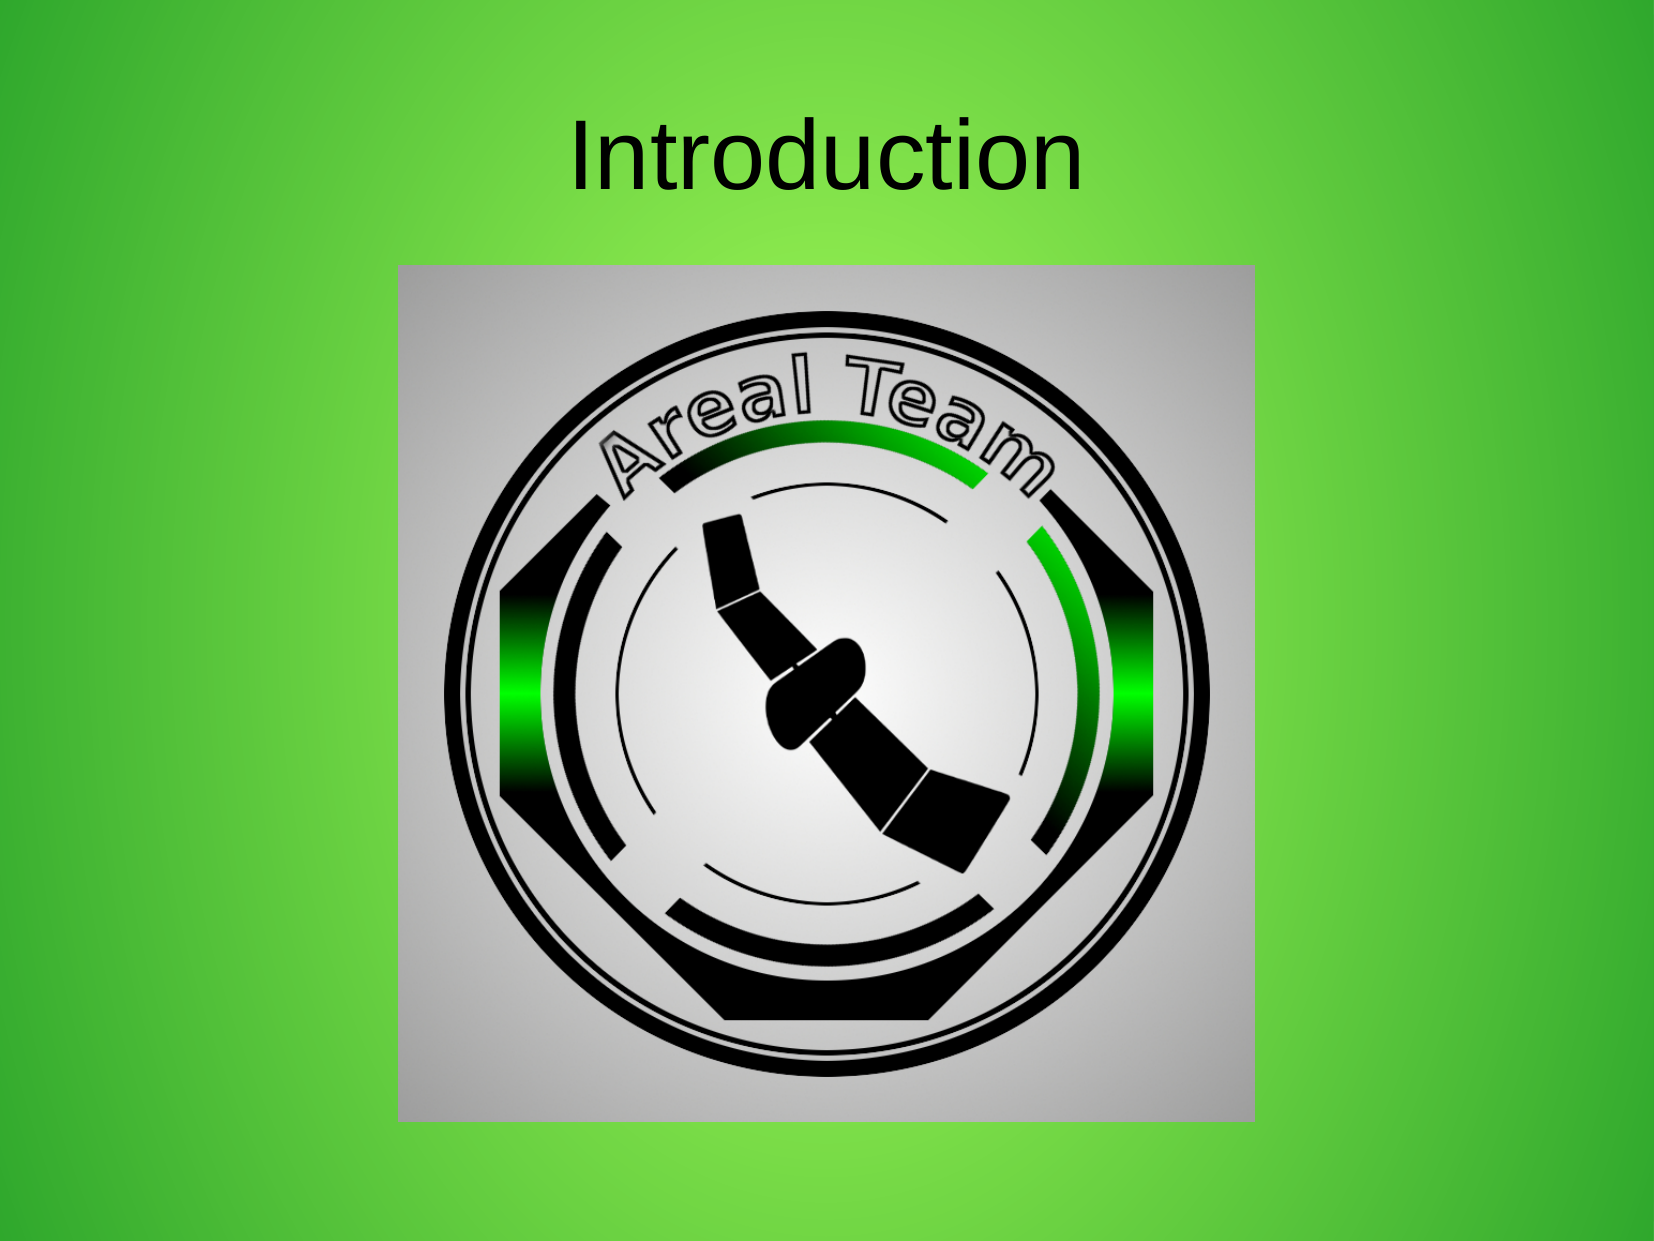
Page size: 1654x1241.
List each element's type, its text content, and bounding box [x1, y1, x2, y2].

title Introduction [82, 47, 1571, 252]
picture [398, 265, 1255, 1122]
